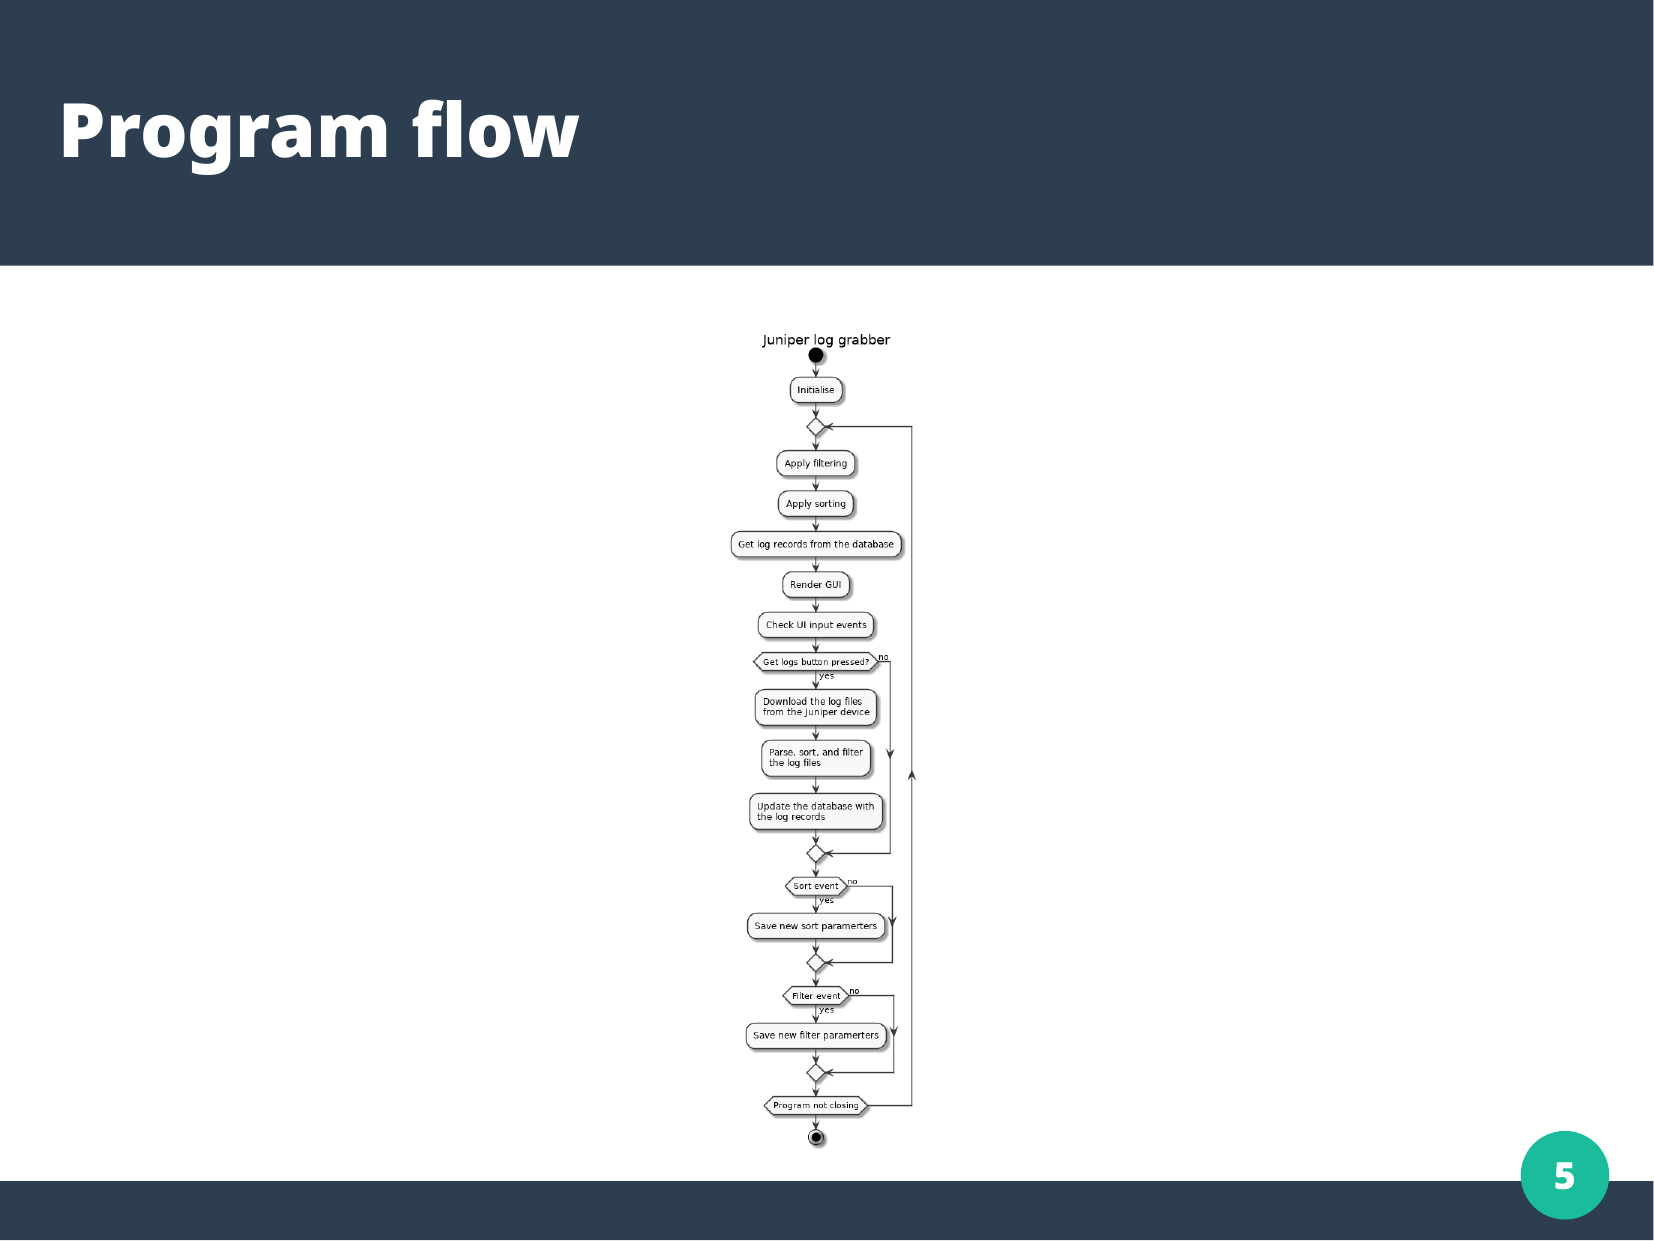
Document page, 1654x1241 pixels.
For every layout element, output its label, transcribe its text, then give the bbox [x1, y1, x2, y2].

picture [723, 324, 930, 1152]
title Program flow [59, 49, 1595, 207]
